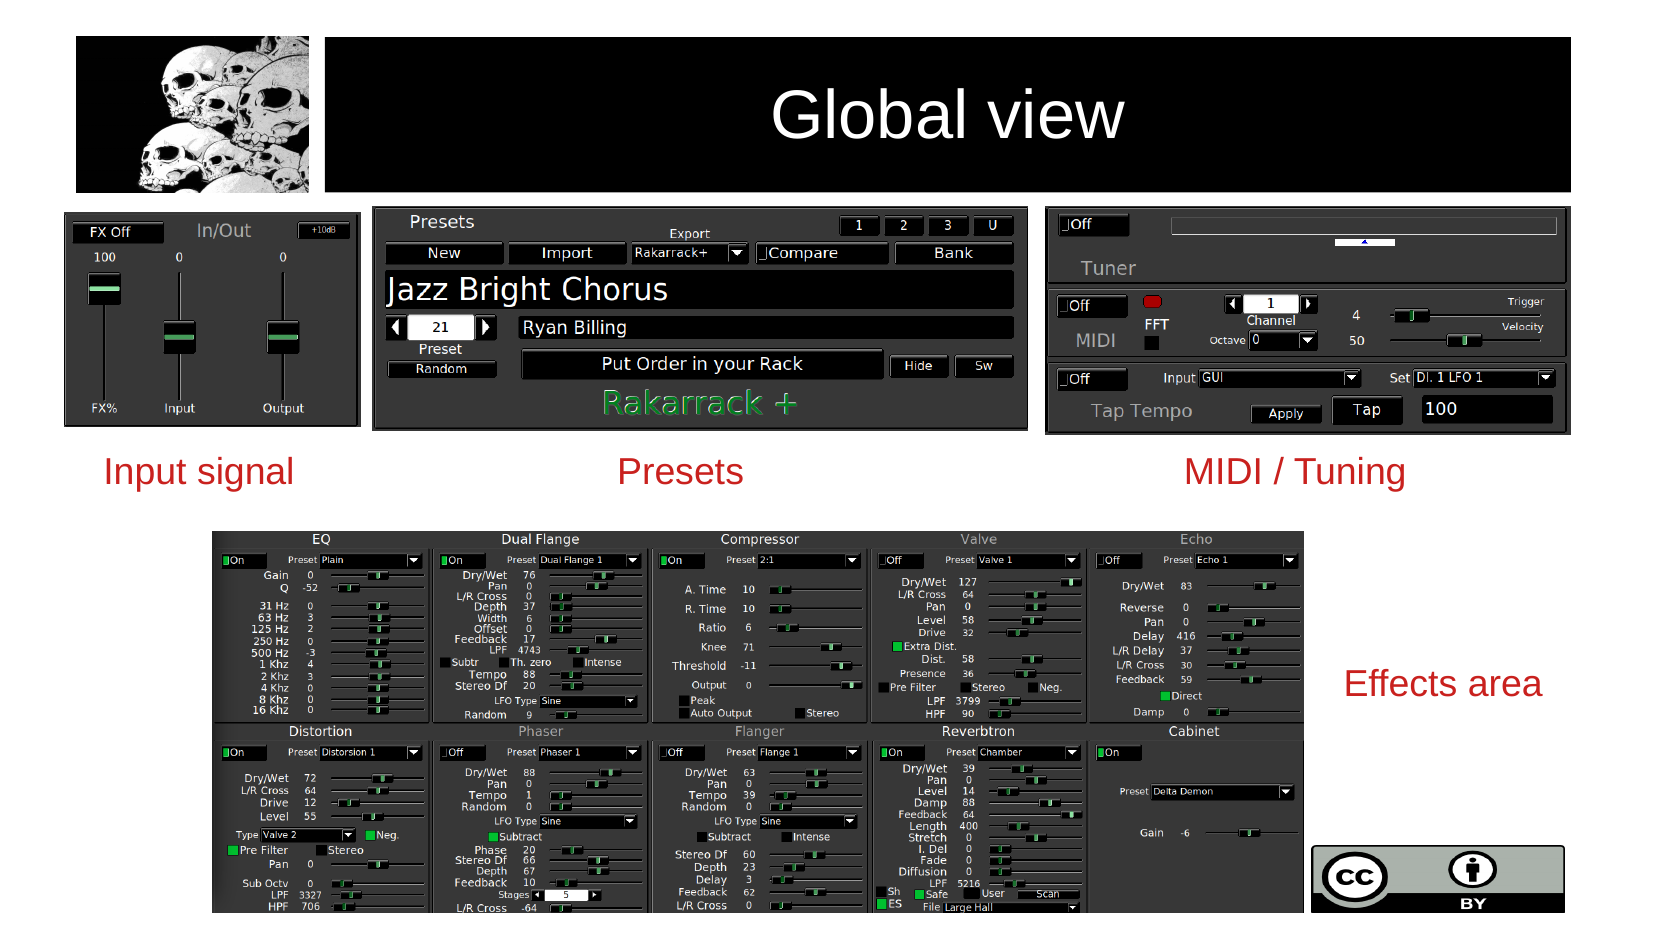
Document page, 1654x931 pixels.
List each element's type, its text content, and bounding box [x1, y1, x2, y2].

picture [372, 206, 1028, 431]
picture [212, 531, 1304, 913]
picture [76, 36, 309, 193]
title Global view [324, 37, 1571, 193]
text_box Input signal [88, 442, 325, 502]
text_box MIDI / Tuning [1169, 442, 1436, 502]
text_box Effects area [1328, 655, 1595, 715]
picture [64, 212, 361, 427]
picture [1045, 206, 1571, 435]
picture [1311, 845, 1565, 913]
text_box Presets [602, 442, 780, 502]
